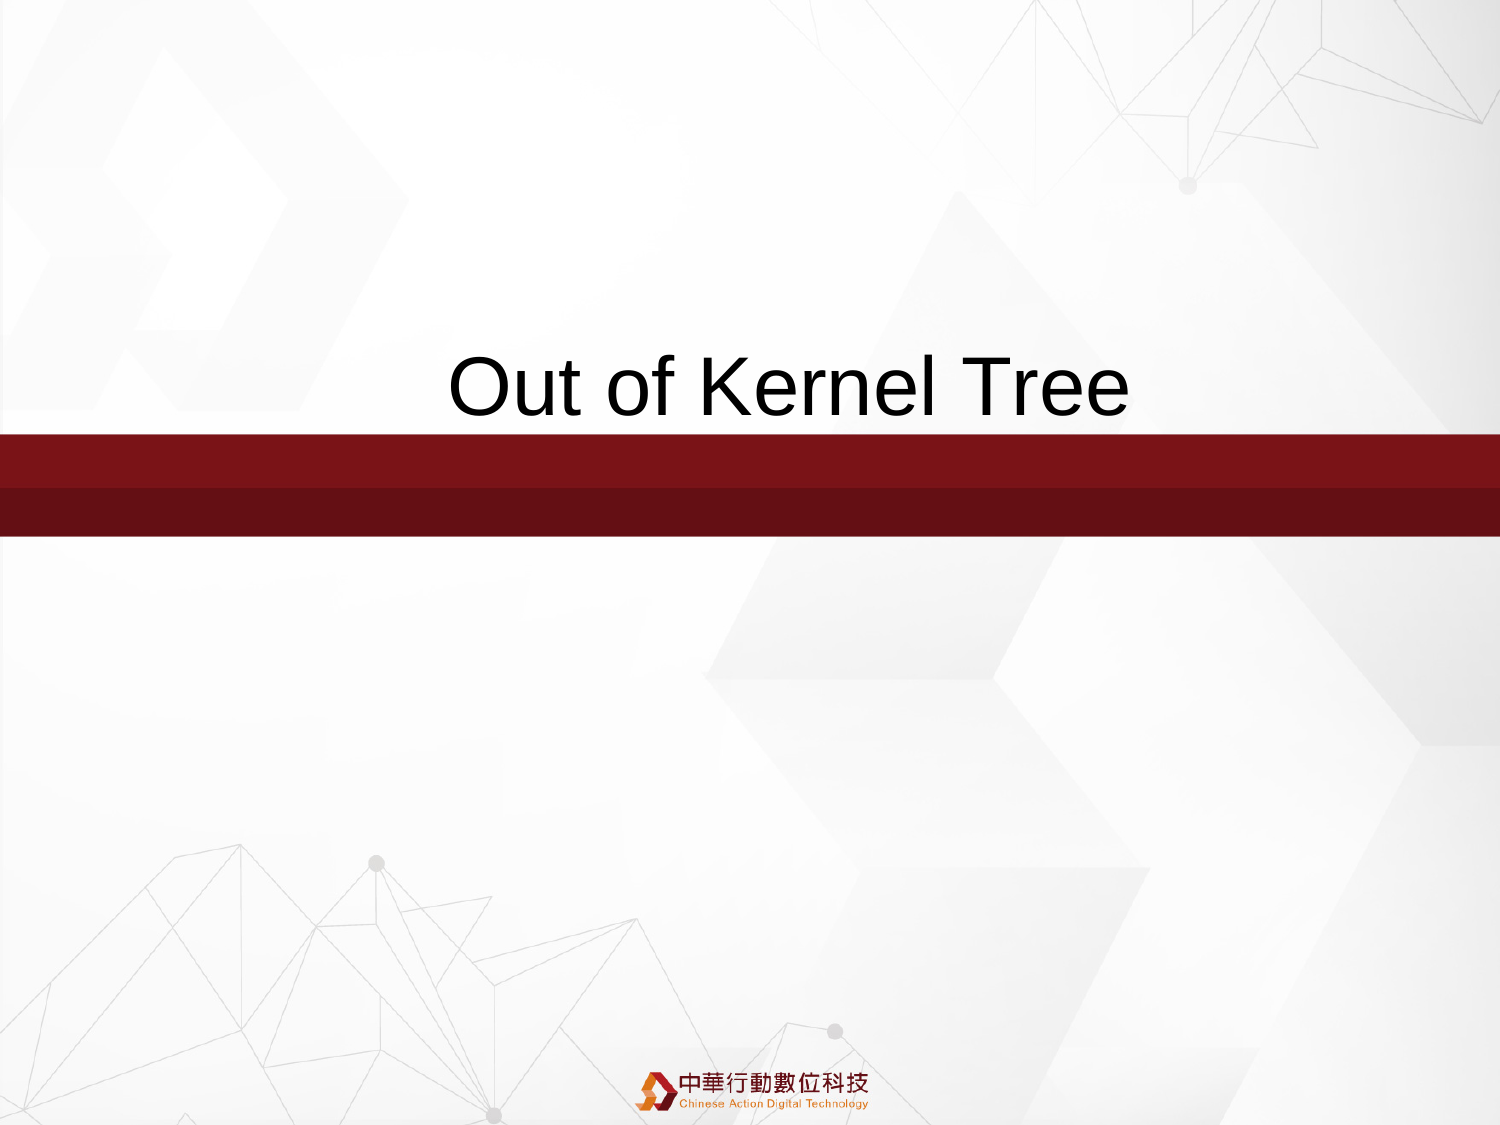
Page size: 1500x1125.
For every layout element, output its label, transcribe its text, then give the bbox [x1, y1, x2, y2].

title Out of Kernel Tree [150, 324, 1401, 452]
picture [0, 0, 1500, 1125]
